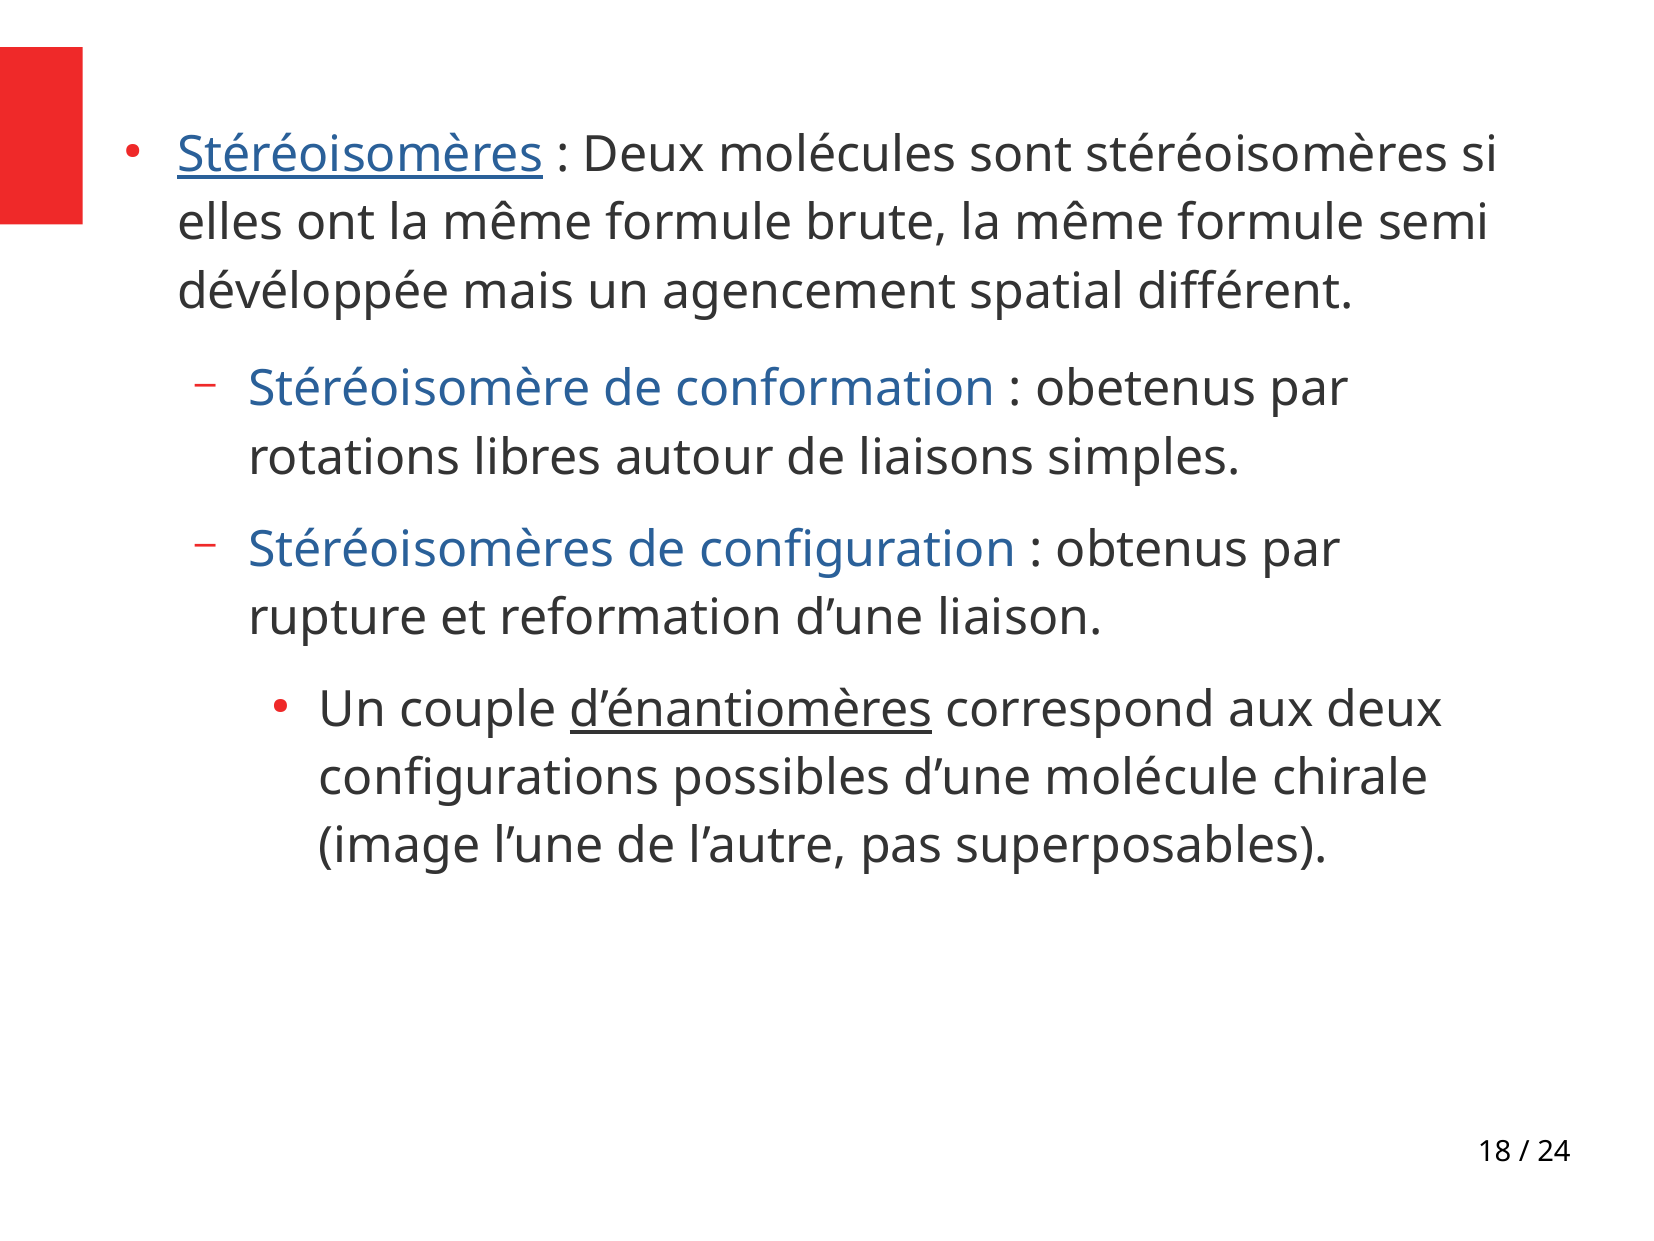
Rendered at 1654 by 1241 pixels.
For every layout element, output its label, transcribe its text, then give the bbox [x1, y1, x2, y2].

list Stéréoisomères : Deux molécules sont stéréoisomères si elles ont la même formule brute, la même formule semi dévéloppée mais un agencement spatial différent. Stéréoisomère de conformation : obetenus par rotations libres autour de liaisons simples. Stéréoisomères de configuration : obtenus par rupture et reformation d’une liaison. Un couple d’énantiomères correspond aux deux configurations possibles d’une molécule chirale (image l’une de l’autre, pas superposables). [106, 118, 1524, 838]
